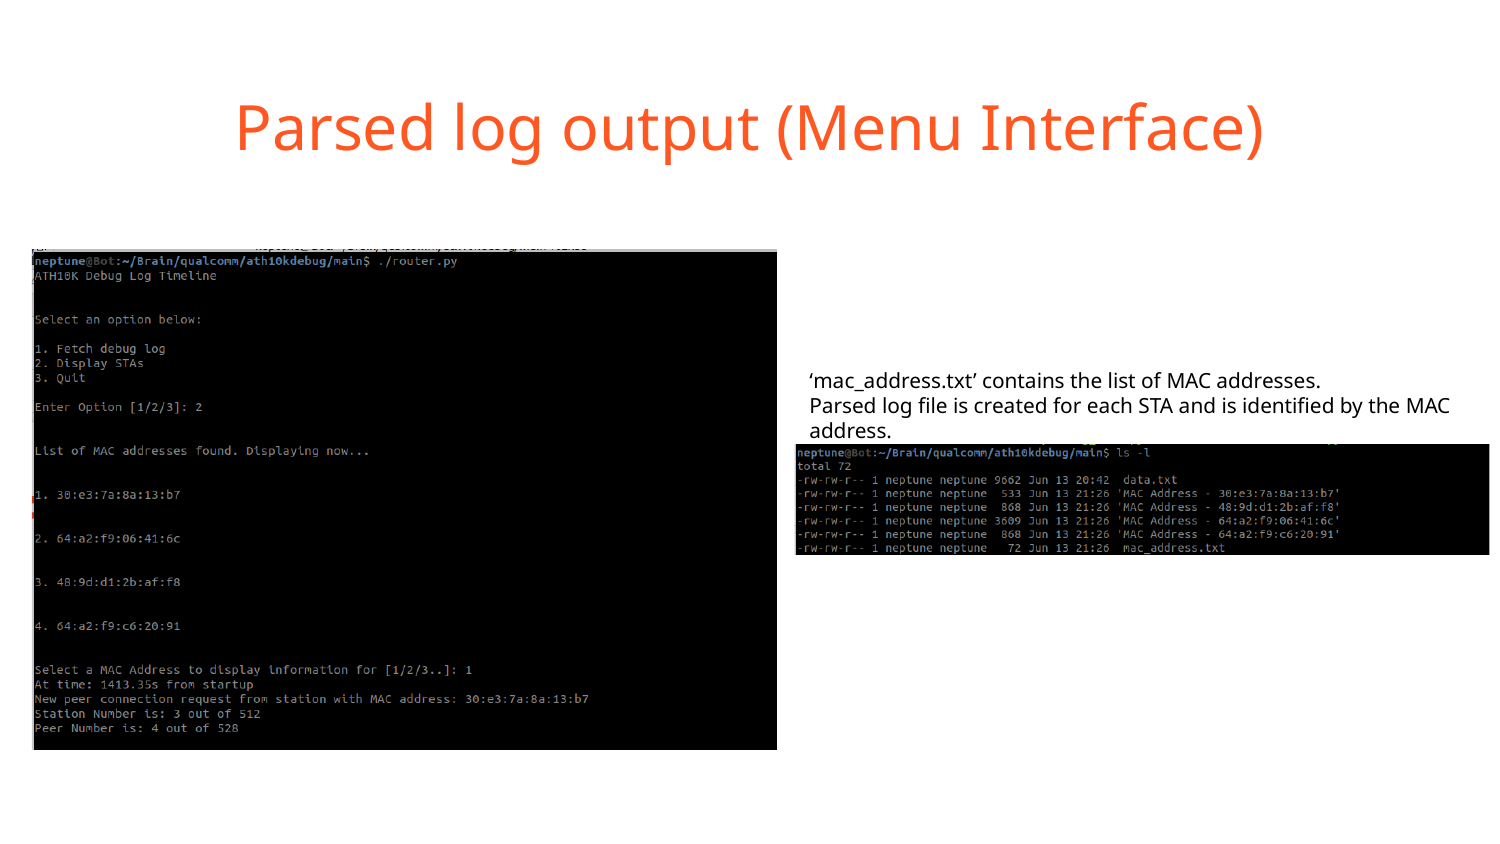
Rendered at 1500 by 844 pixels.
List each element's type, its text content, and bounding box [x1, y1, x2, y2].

text_box ‘mac_address.txt’ contains the list of MAC addresses. Parsed log file is created for each STA and is identified by the MAC address. [794, 352, 1500, 445]
title Parsed log output (Menu Interface) [51, 72, 1449, 167]
picture [31, 249, 777, 750]
picture [794, 444, 1490, 555]
